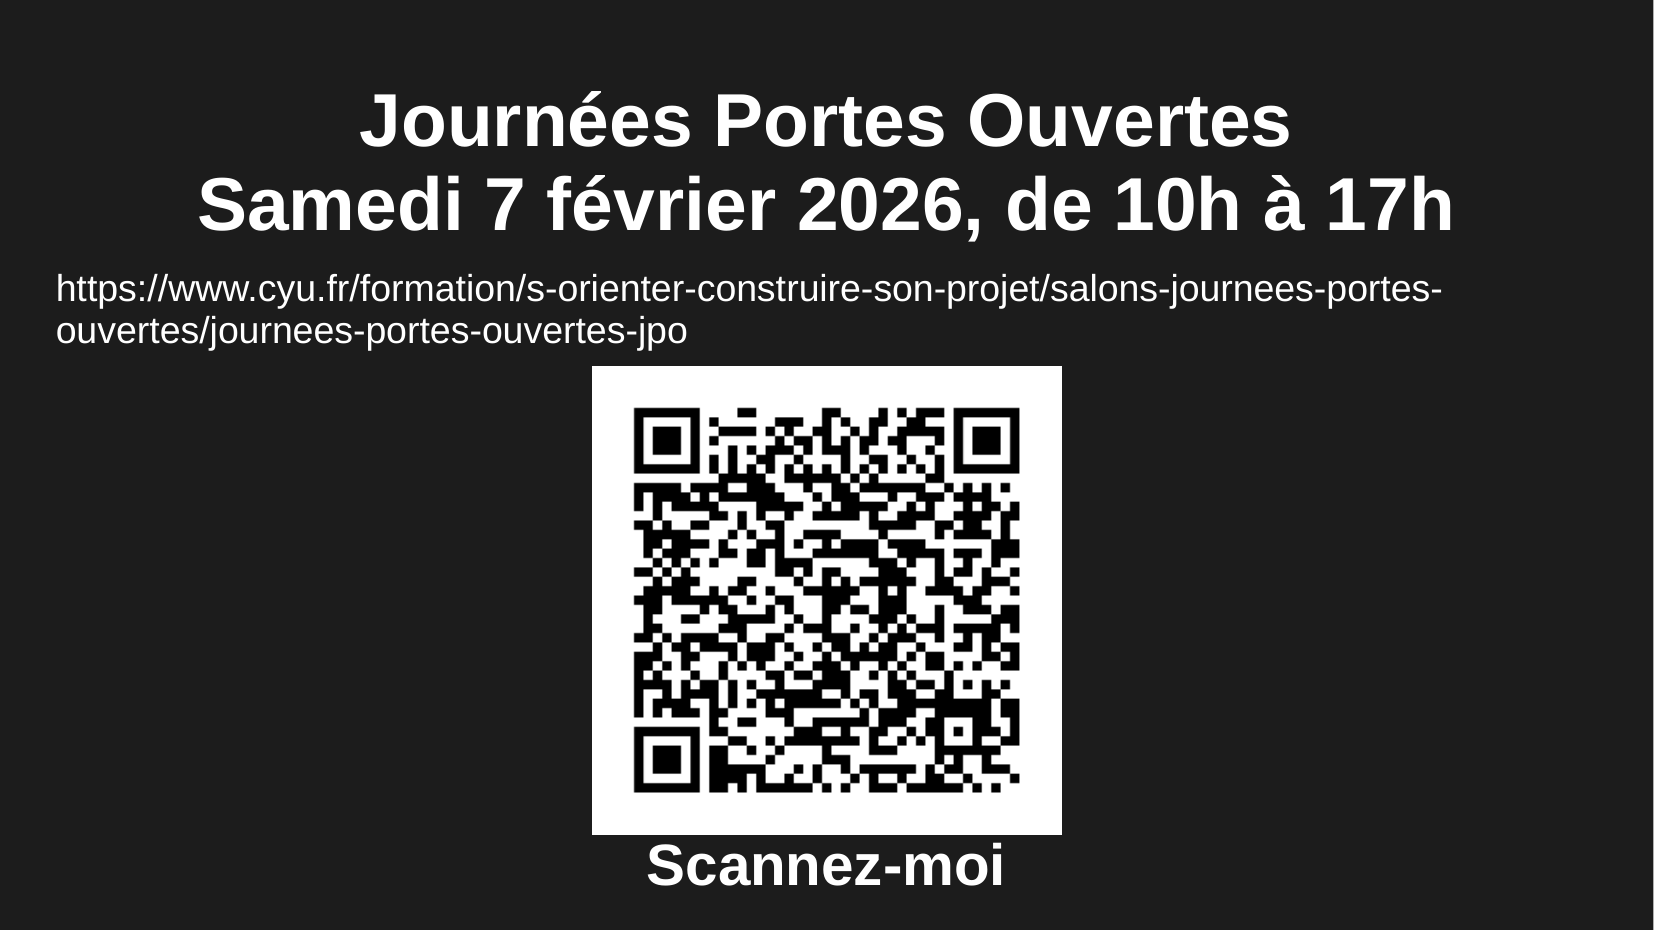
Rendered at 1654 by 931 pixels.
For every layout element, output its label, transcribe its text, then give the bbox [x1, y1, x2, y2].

text_box https://www.cyu.fr/formation/s-orienter-construire-son-projet/salons-journees-portes-ouvertes/journees-portes-ouvertes-jpo [41, 259, 1613, 359]
text_box Scannez-moi [82, 803, 1571, 927]
picture [592, 366, 1062, 803]
text_box Journées Portes Ouvertes Samedi 7 février 2026, de 10h à 17h [82, 78, 1571, 247]
